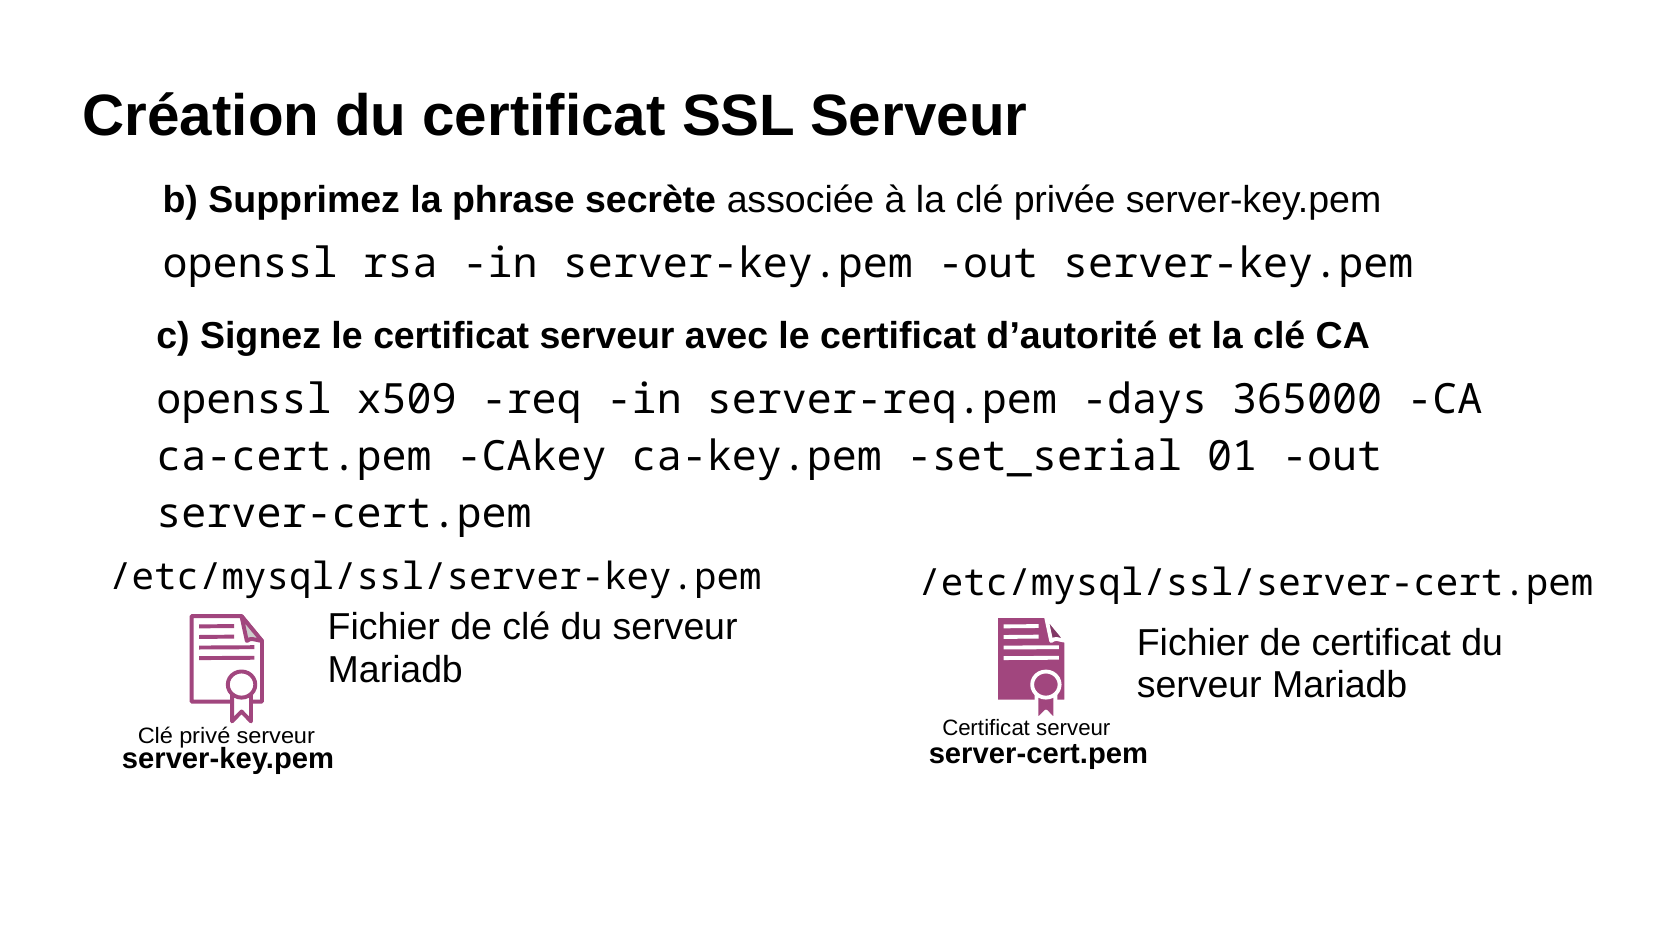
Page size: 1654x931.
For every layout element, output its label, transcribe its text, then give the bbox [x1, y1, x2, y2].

text_box [1039, 699, 1053, 714]
text_box [1035, 674, 1057, 695]
text_box c) Signez le certificat serveur avec le certificat d’autorité et la clé CA openssl x509 -req -in server-req.pem -days 365000 -CA ca-cert.pem -CAkey ca-key.pem -set_serial 01 -out server-cert.pem [141, 307, 1530, 501]
text_box /etc/mysql/ssl/server-key.pem [94, 542, 804, 595]
text_box Fichier de clé du serveur Mariadb [312, 598, 786, 698]
text_box Fichier de certificat du serveur Mariadb [1122, 614, 1595, 713]
text_box [998, 618, 1064, 699]
picture [128, 614, 325, 735]
text_box [1051, 627, 1059, 637]
text_box server-key.pem [107, 735, 355, 816]
text_box Certificat serveur [942, 714, 1113, 740]
text_box server-cert.pem [913, 729, 1164, 777]
text_box /etc/mysql/ssl/server-cert.pem [903, 547, 1613, 601]
title Création du certificat SSL Serveur [82, 37, 1571, 193]
text_box b) Supprimez la phrase secrète associée à la clé privée server-key.pem openssl rsa -in server-key.pem -out server-key.pem [147, 193, 1529, 296]
